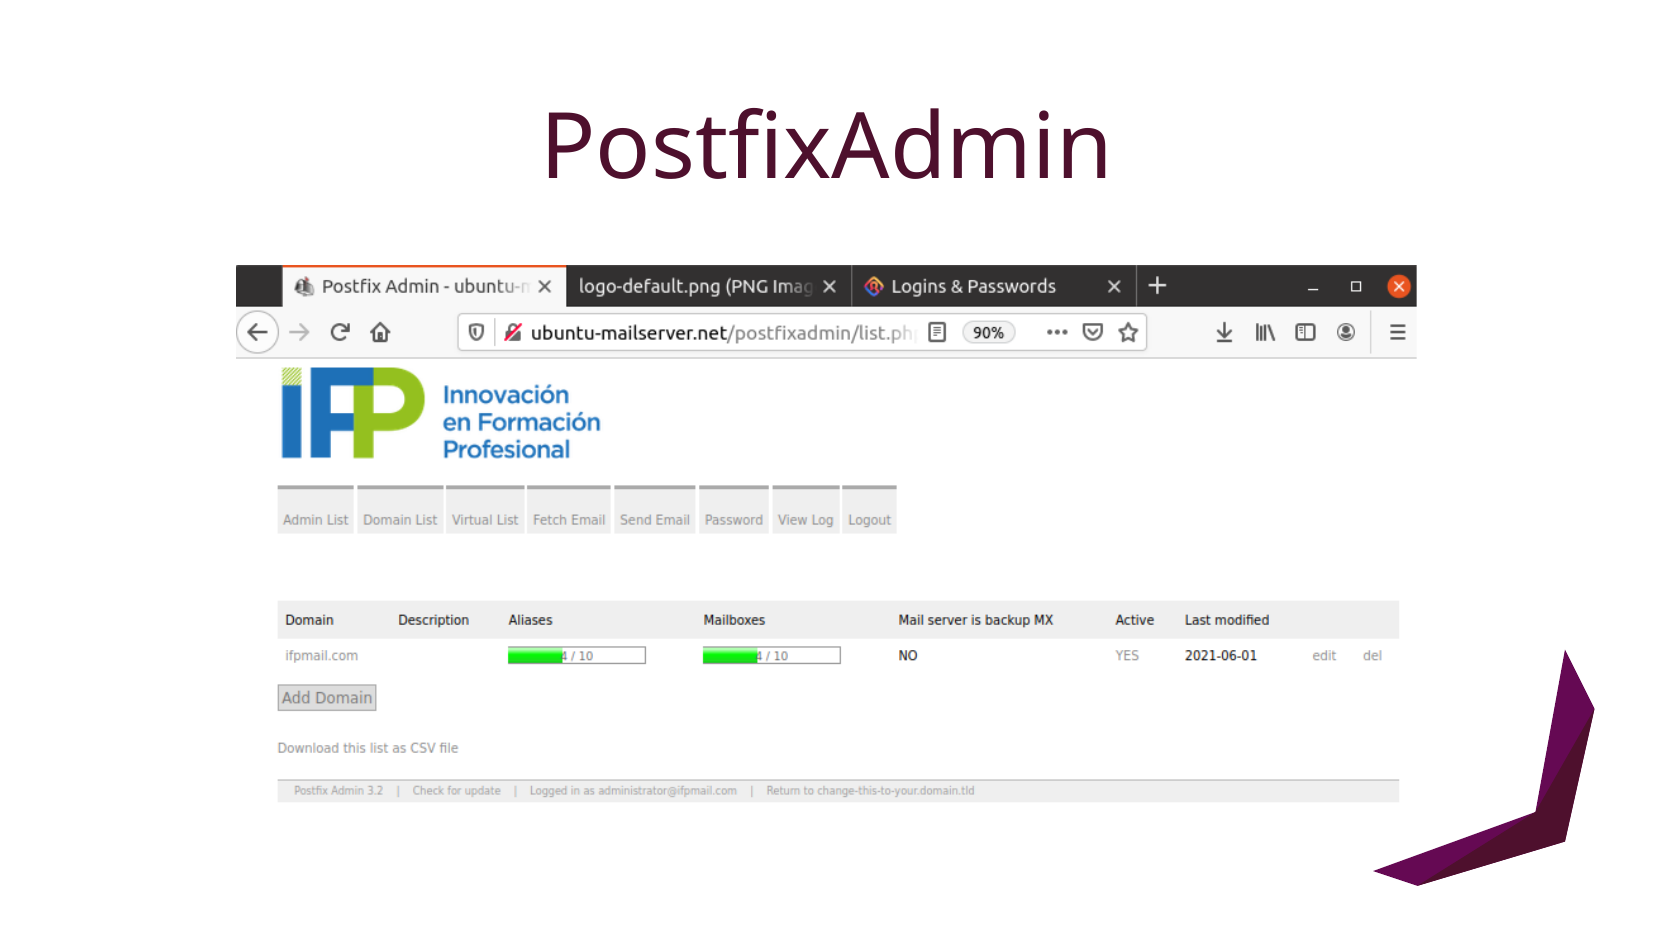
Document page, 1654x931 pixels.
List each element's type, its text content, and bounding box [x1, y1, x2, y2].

picture [236, 265, 1417, 886]
text_box [1373, 649, 1595, 886]
title PostfixAdmin [82, 48, 1571, 237]
